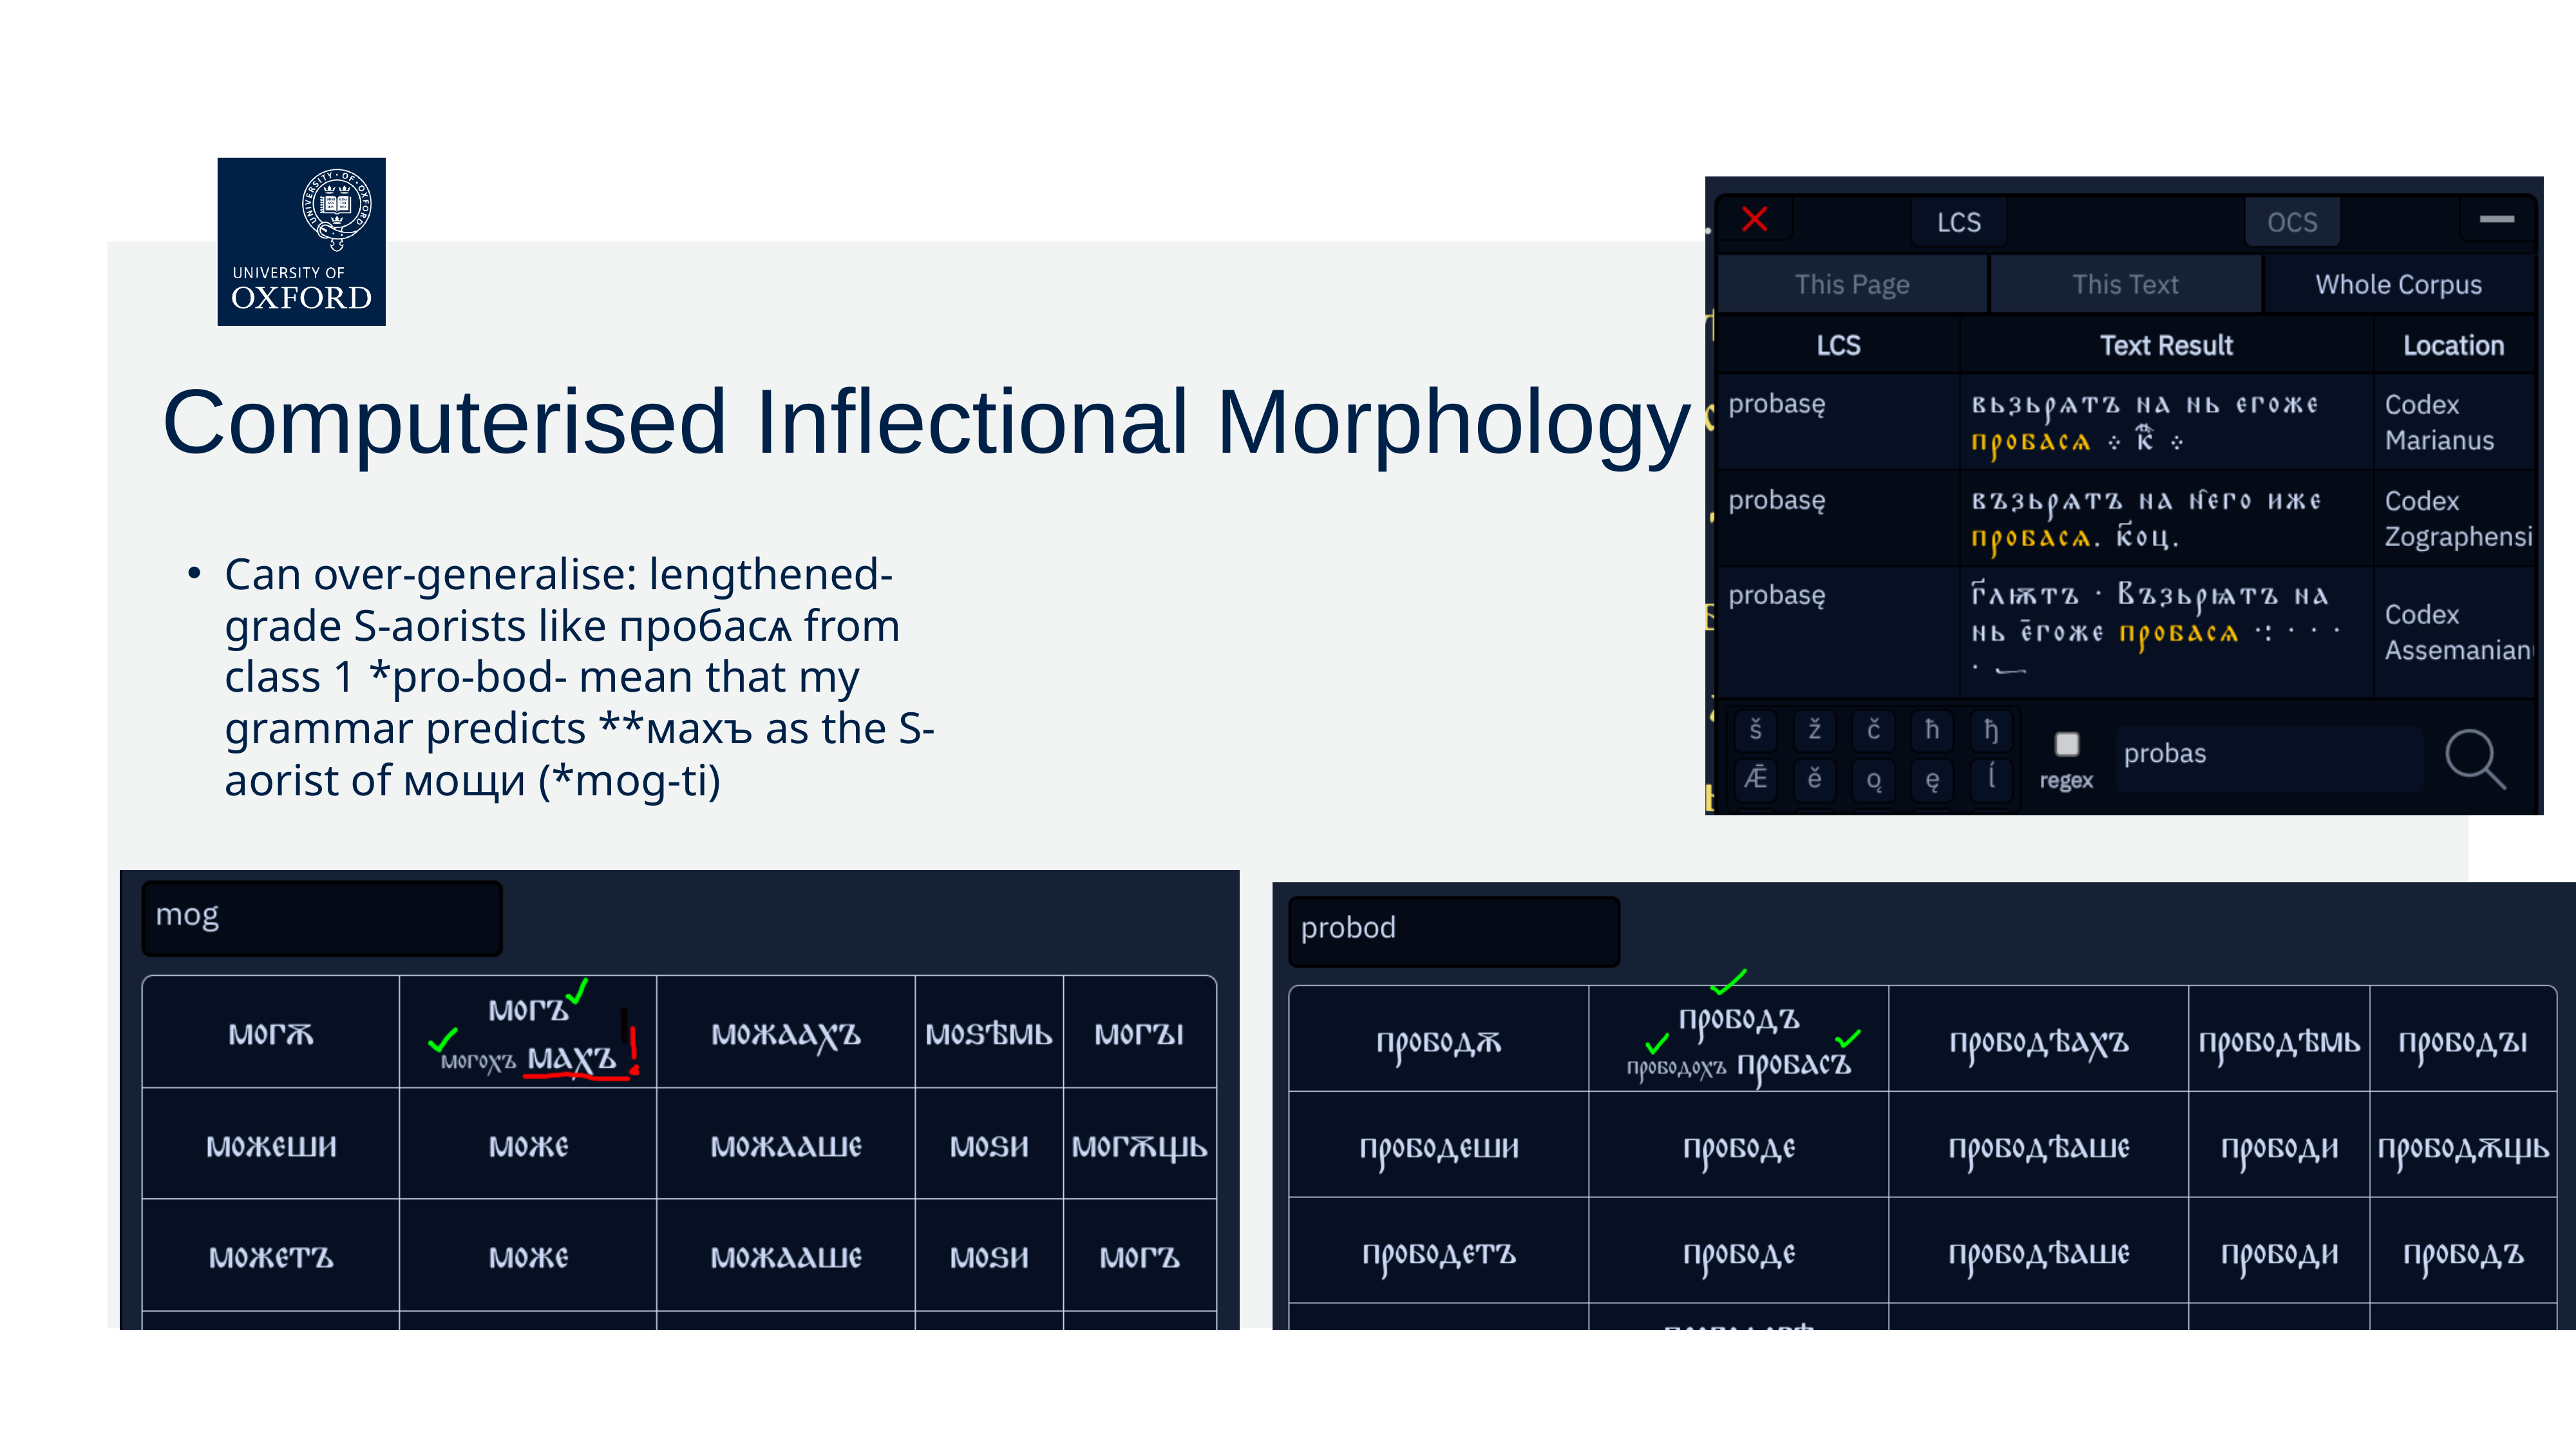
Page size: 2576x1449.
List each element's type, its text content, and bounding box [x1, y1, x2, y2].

picture [289, 267, 296, 278]
picture [326, 267, 336, 278]
picture [234, 267, 242, 278]
list Can over-generalise: lengthened-grade S-aorists like пробасѧ from class 1 *pro-bod- mean that my grammar predicts **махъ as the S-aorist of мощи (*mog-ti) [187, 546, 988, 858]
picture [245, 267, 252, 278]
picture [303, 267, 319, 278]
picture [302, 169, 372, 252]
picture [280, 267, 288, 278]
picture [1273, 882, 2576, 1330]
picture [1705, 176, 2544, 815]
title Computerised Inflectional Morphology [161, 350, 1705, 471]
picture [120, 858, 1240, 1330]
picture [338, 267, 344, 278]
picture [260, 267, 269, 278]
